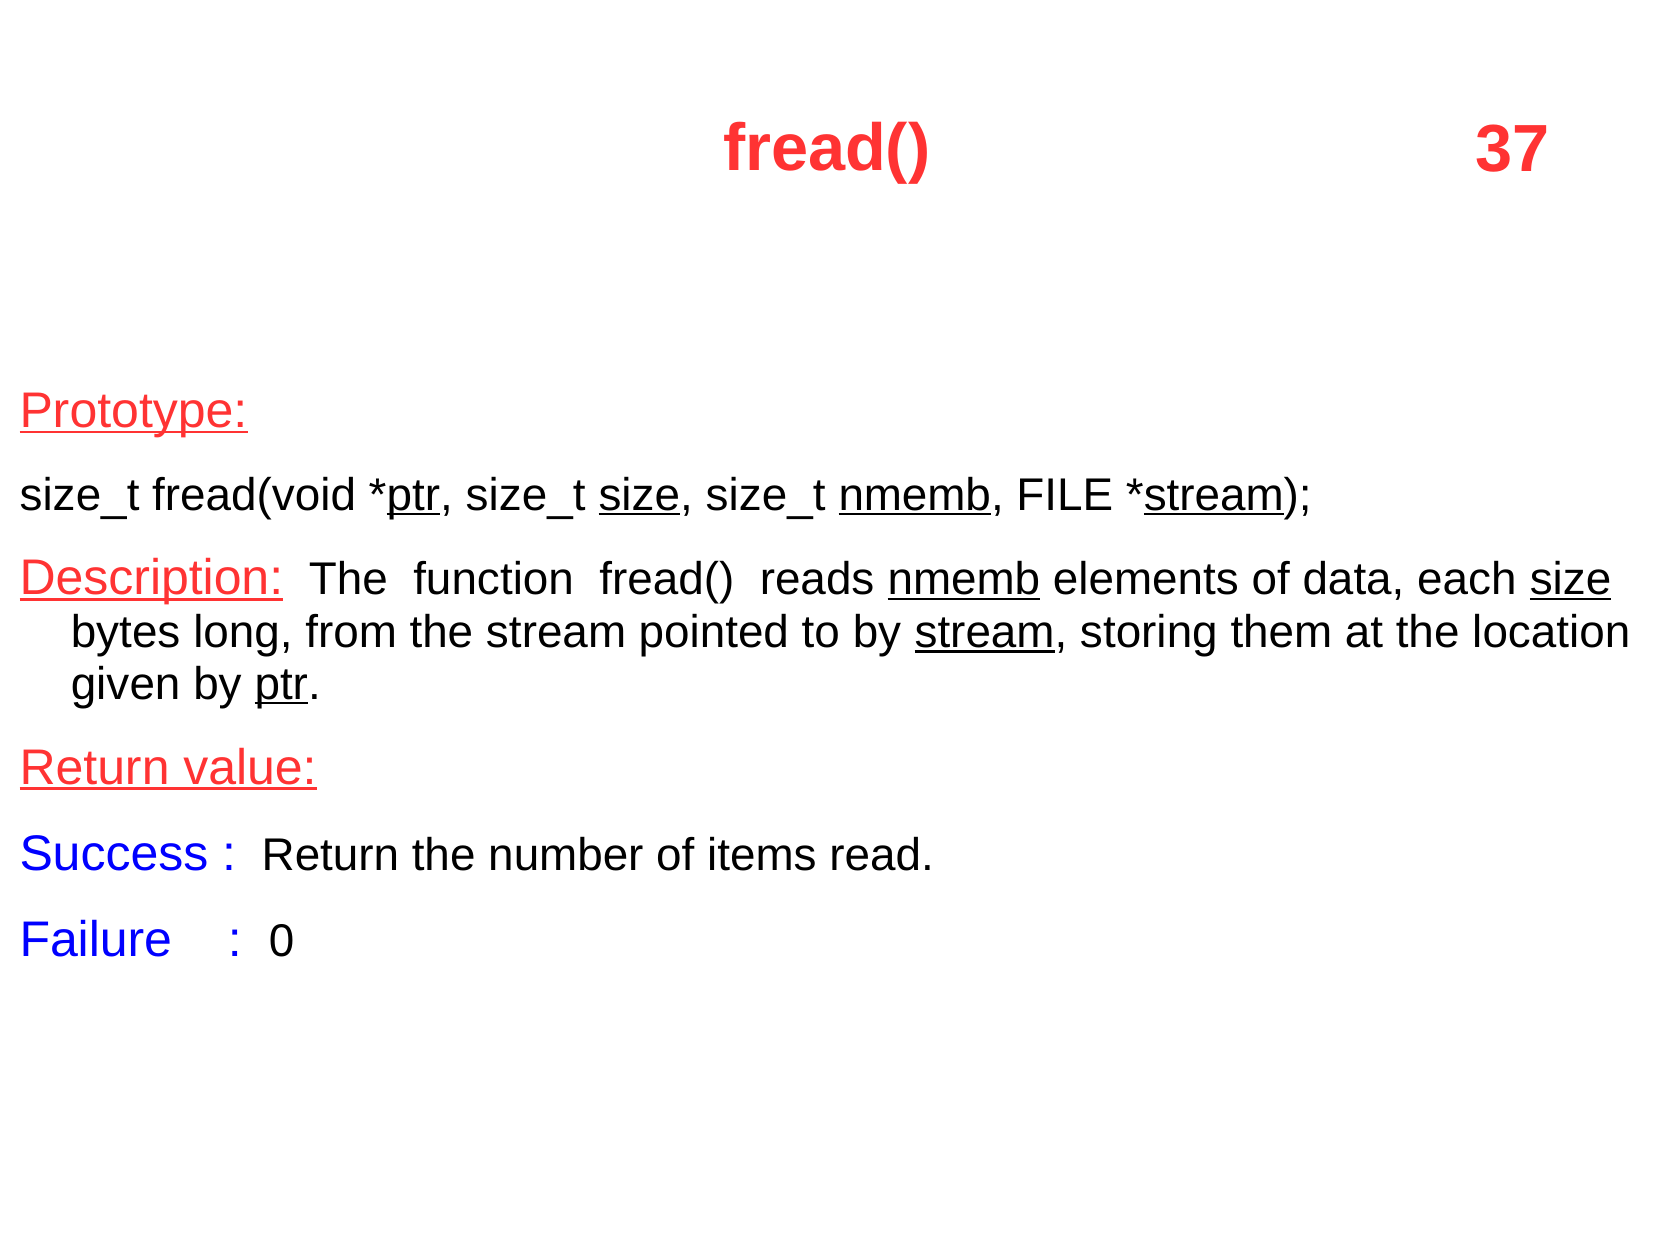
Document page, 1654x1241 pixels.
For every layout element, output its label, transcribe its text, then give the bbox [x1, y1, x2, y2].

text_box 37 [1460, 103, 1565, 199]
title fread() [0, 0, 1654, 290]
list Prototype: size_t fread(void *ptr, size_t size, size_t nmemb, FILE *stream); Description: The function fread() reads nmemb elements of data, each size bytes long, from the stream pointed to by stream, storing them at the location given by ptr. Return value: Success : Return the number of items read. Failure : 0 [0, 290, 1654, 1241]
